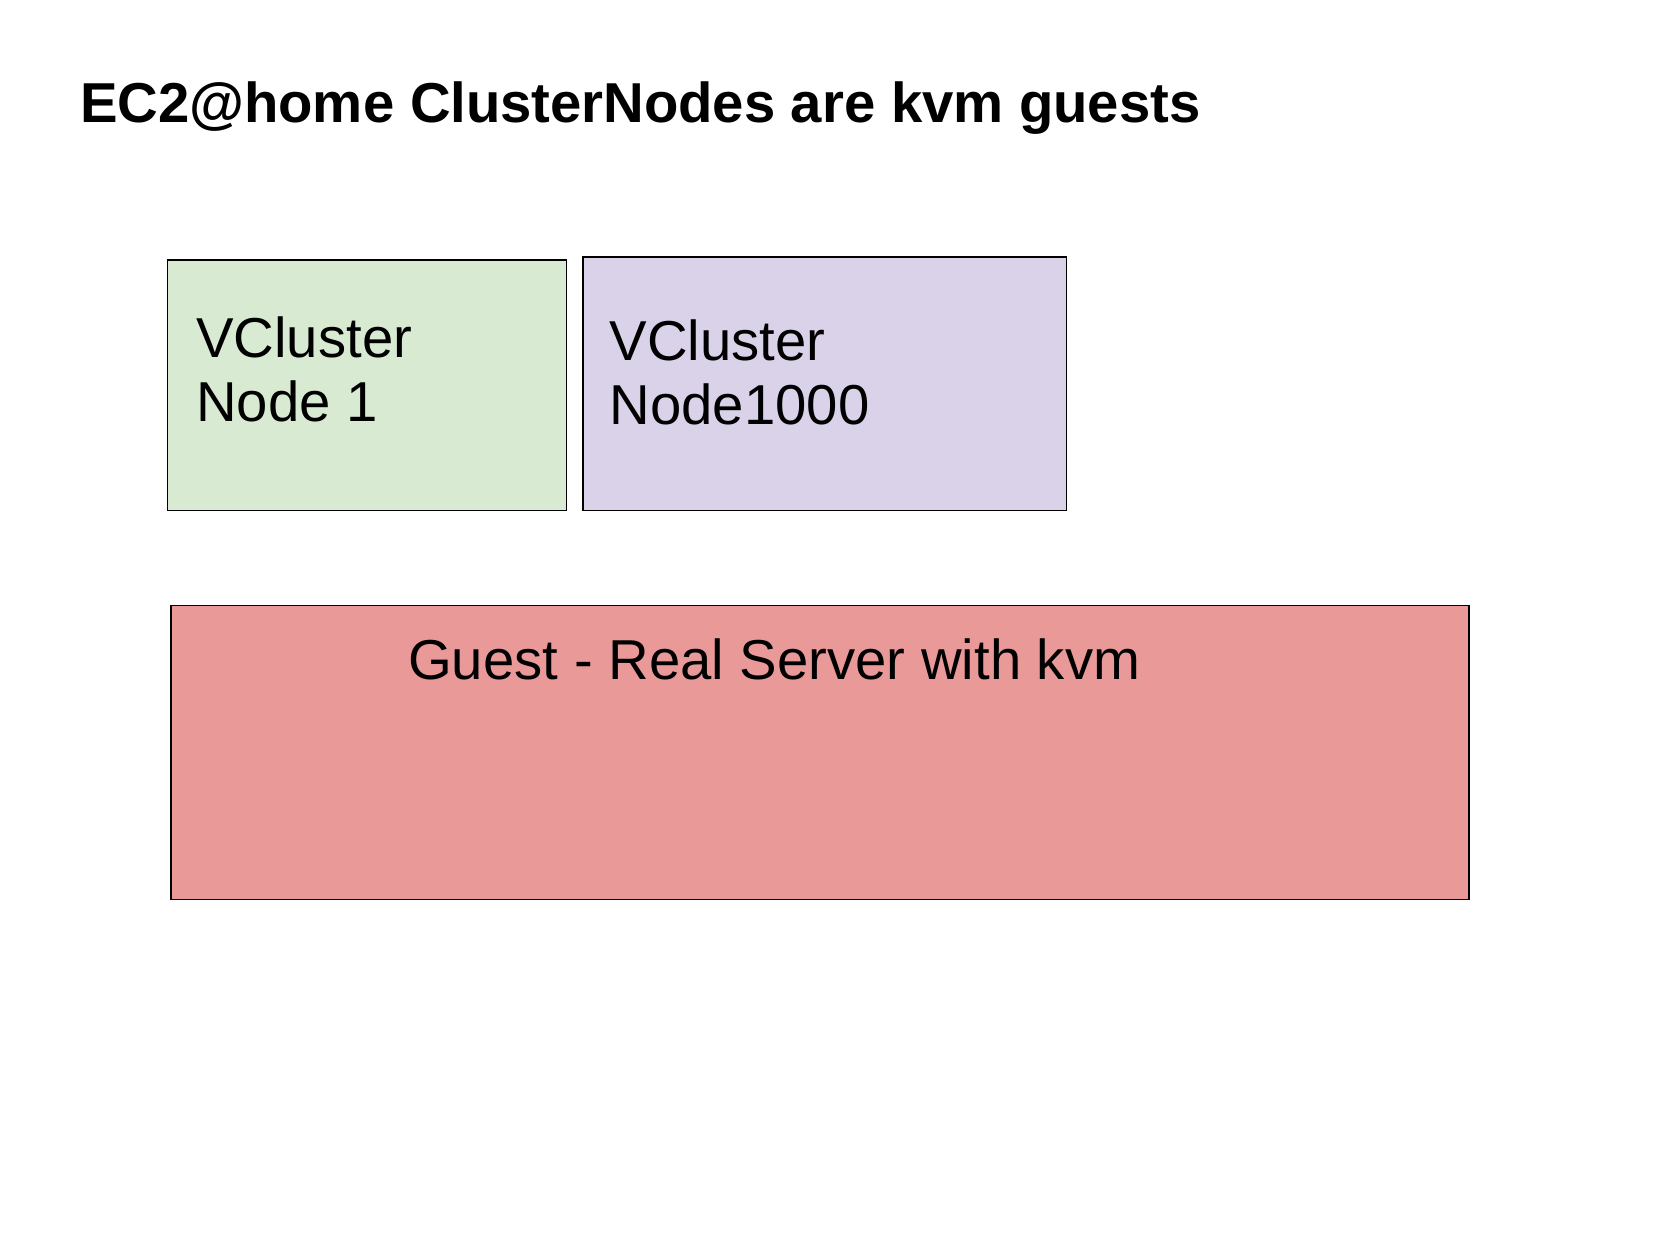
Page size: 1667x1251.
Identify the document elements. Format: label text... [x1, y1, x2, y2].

text_box [171, 605, 1469, 900]
text_box VCluster Node1000 [609, 309, 996, 502]
text_box [582, 256, 1067, 511]
text_box EC2@home ClusterNodes are kvm guests [80, 70, 1438, 136]
text_box VCluster Node 1 [196, 305, 515, 435]
text_box [167, 260, 567, 511]
text_box Guest - Real Server with kvm [408, 627, 1190, 693]
